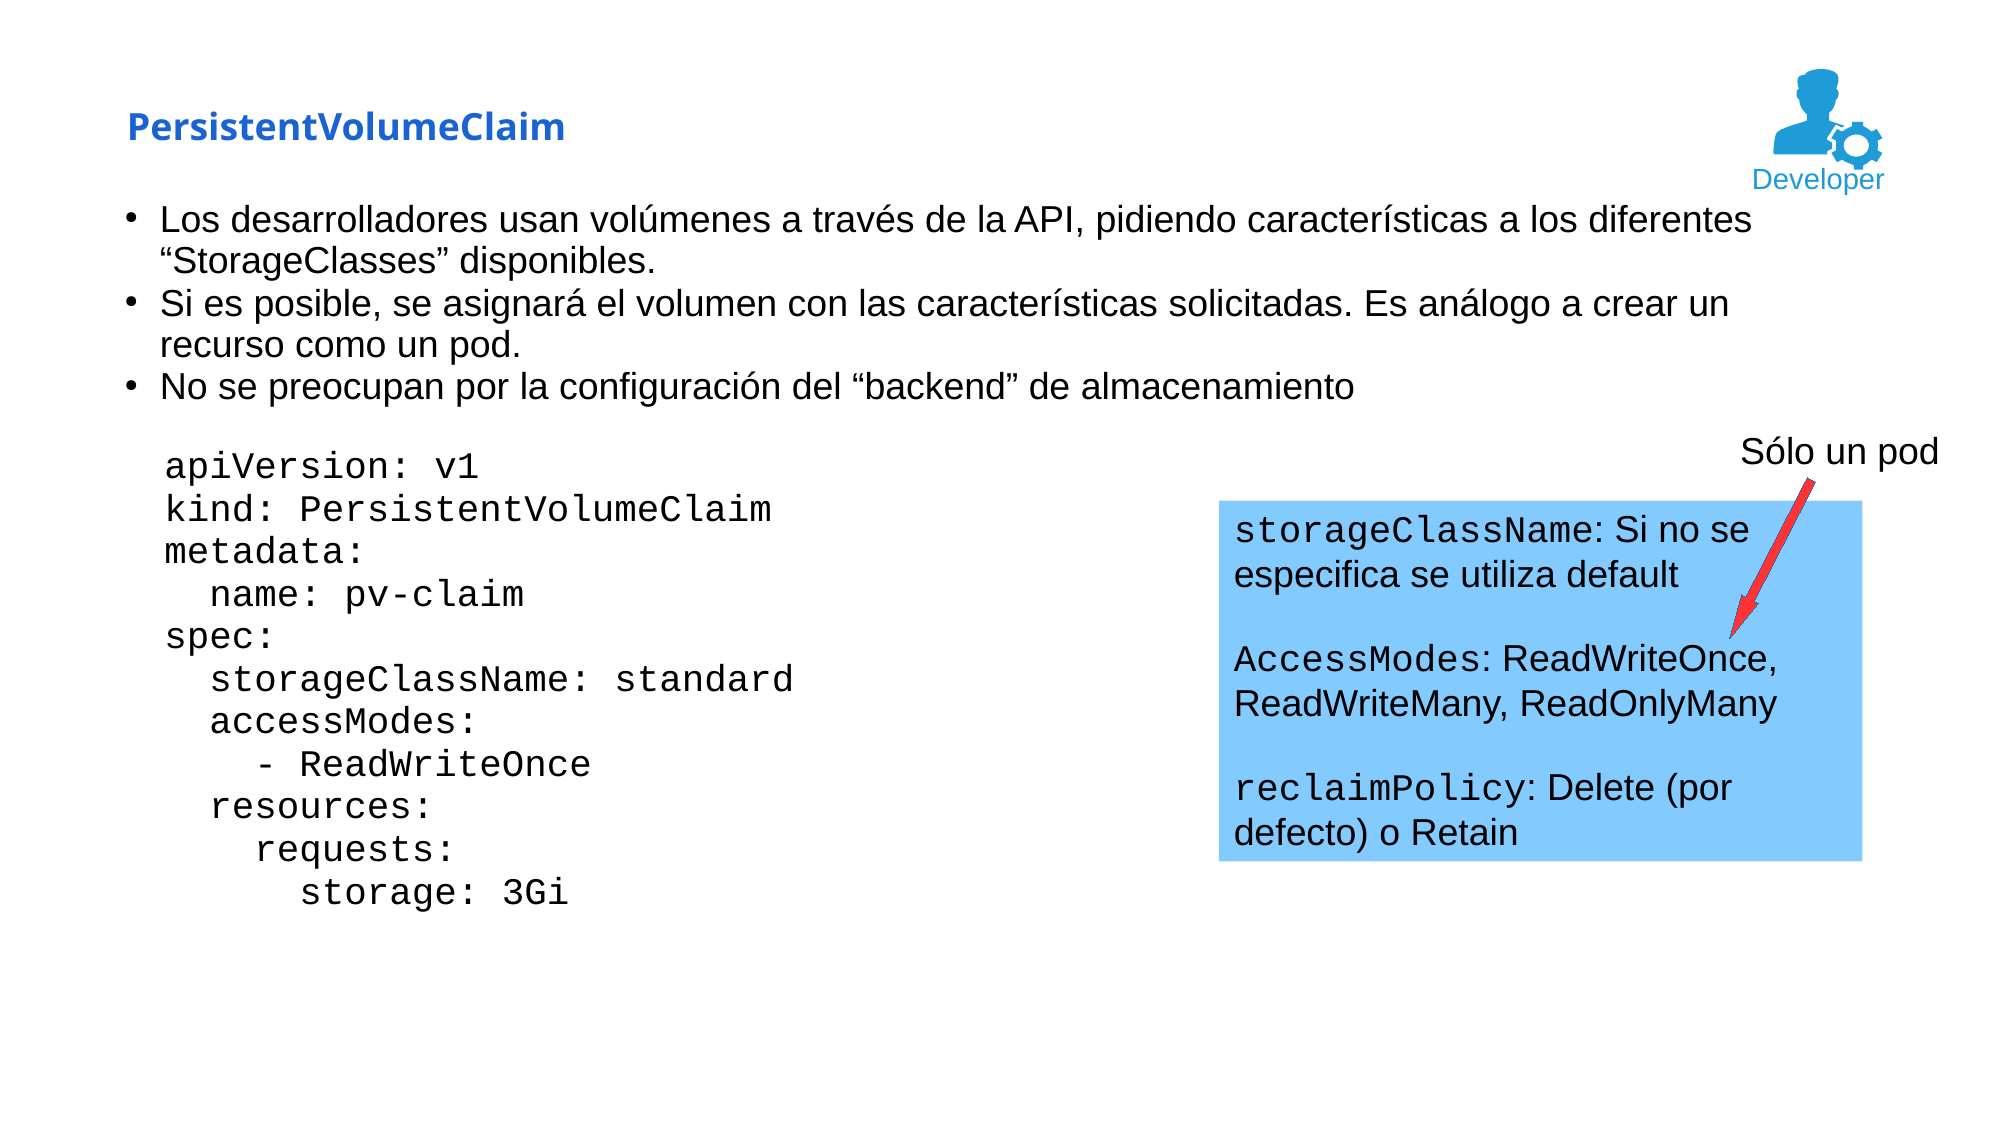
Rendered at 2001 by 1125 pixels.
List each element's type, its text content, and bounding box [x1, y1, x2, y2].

text_box PersistentVolumeClaim [126, 100, 567, 152]
text_box Developer [1736, 145, 1907, 206]
text_box [1773, 69, 1845, 145]
text_box apiVersion: v1 kind: PersistentVolumeClaim metadata: name: pv-claim spec: storageClassName: standard accessModes: - ReadWriteOnce resources: requests: storage: 3Gi [149, 440, 810, 923]
text_box Sólo un pod [1725, 423, 1955, 481]
text_box storageClassName: Si no se especifica se utiliza default AccessModes: ReadWriteOnce, ReadWriteMany, ReadOnlyMany reclaimPolicy: Delete (por defecto) o Retain [1218, 500, 1863, 862]
text_box Los desarrolladores usan volúmenes a través de la API, pidiendo características a los diferentes “StorageClasses” disponibles. Si es posible, se asignará el volumen con las características solicitadas. Es análogo a crear un recurso como un pod. No se preocupan por la configuración del “backend” de almacenamiento [109, 190, 1860, 458]
text_box [1729, 481, 1816, 639]
text_box [1831, 121, 1883, 145]
